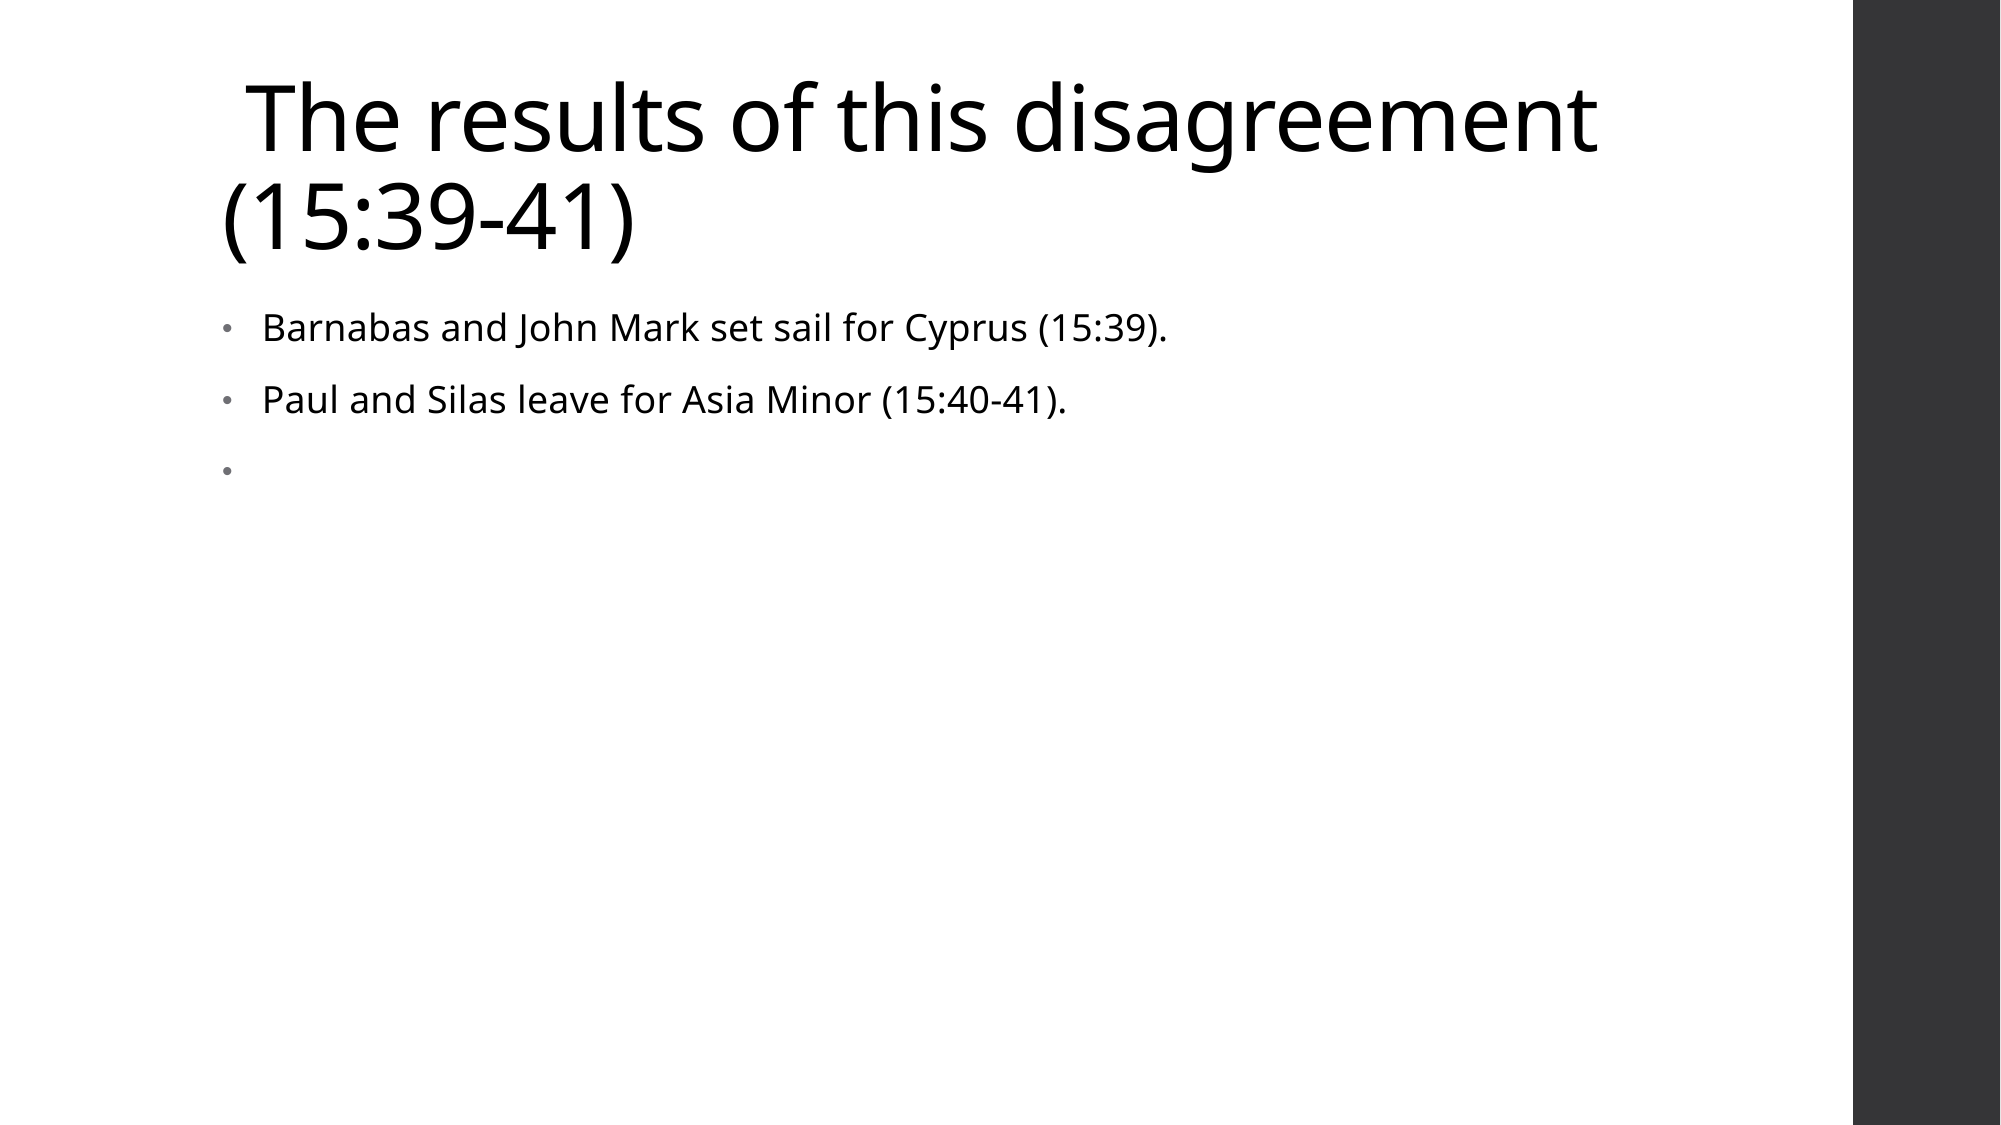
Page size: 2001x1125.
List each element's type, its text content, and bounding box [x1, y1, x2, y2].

list Barnabas and John Mark set sail for Cyprus (15:39). Paul and Silas leave for Asia Minor (15:40-41). [206, 299, 1617, 1014]
title The results of this disagreement (15:39-41) [206, 60, 1797, 278]
